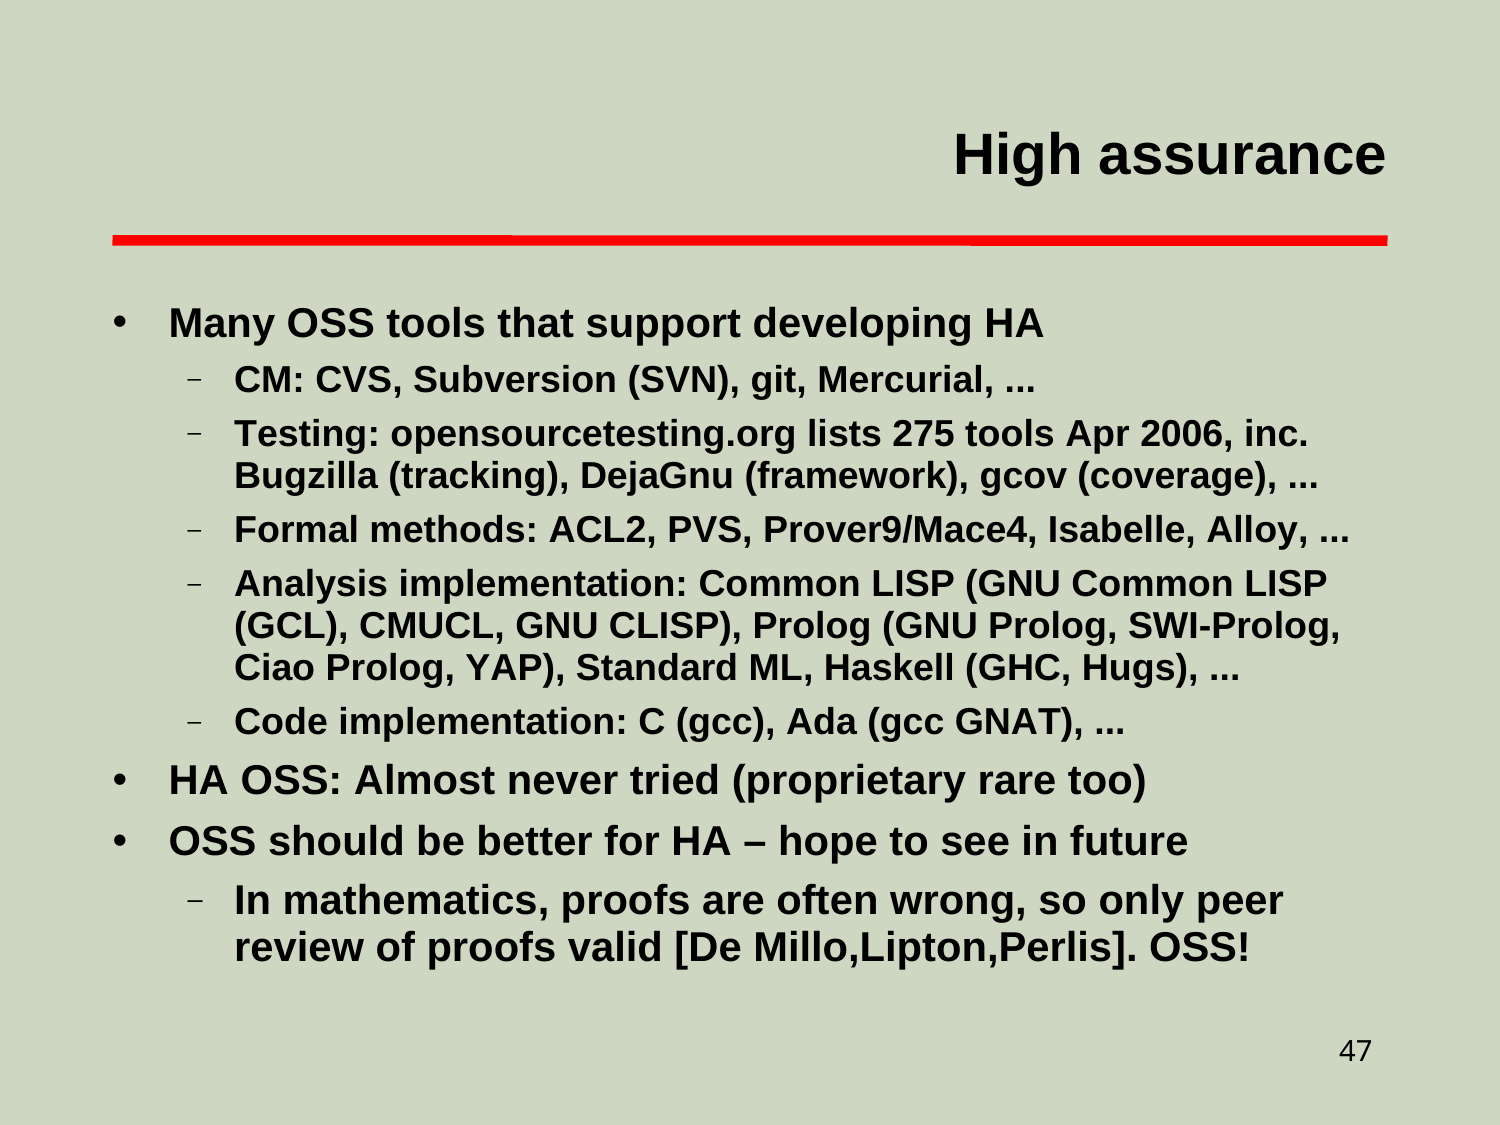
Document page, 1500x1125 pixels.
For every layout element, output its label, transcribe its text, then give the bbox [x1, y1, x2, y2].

list Many OSS tools that support developing HA CM: CVS, Subversion (SVN), git, Mercurial, ... Testing: opensourcetesting.org lists 275 tools Apr 2006, inc. Bugzilla (tracking), DejaGnu (framework), gcov (coverage), ... Formal methods: ACL2, PVS, Prover9/Mace4, Isabelle, Alloy, ... Analysis implementation: Common LISP (GNU Common LISP (GCL), CMUCL, GNU CLISP), Prolog (GNU Prolog, SWI-Prolog, Ciao Prolog, YAP), Standard ML, Haskell (GHC, Hugs), ... Code implementation: C (gcc), Ada (gcc GNAT), ... HA OSS: Almost never tried (proprietary rare too) OSS should be better for HA – hope to see in future In mathematics, proofs are often wrong, so only peer review of proofs valid [De Millo,Lipton,Perlis]. OSS! [112, 299, 1388, 1111]
title High assurance [337, 85, 1388, 224]
